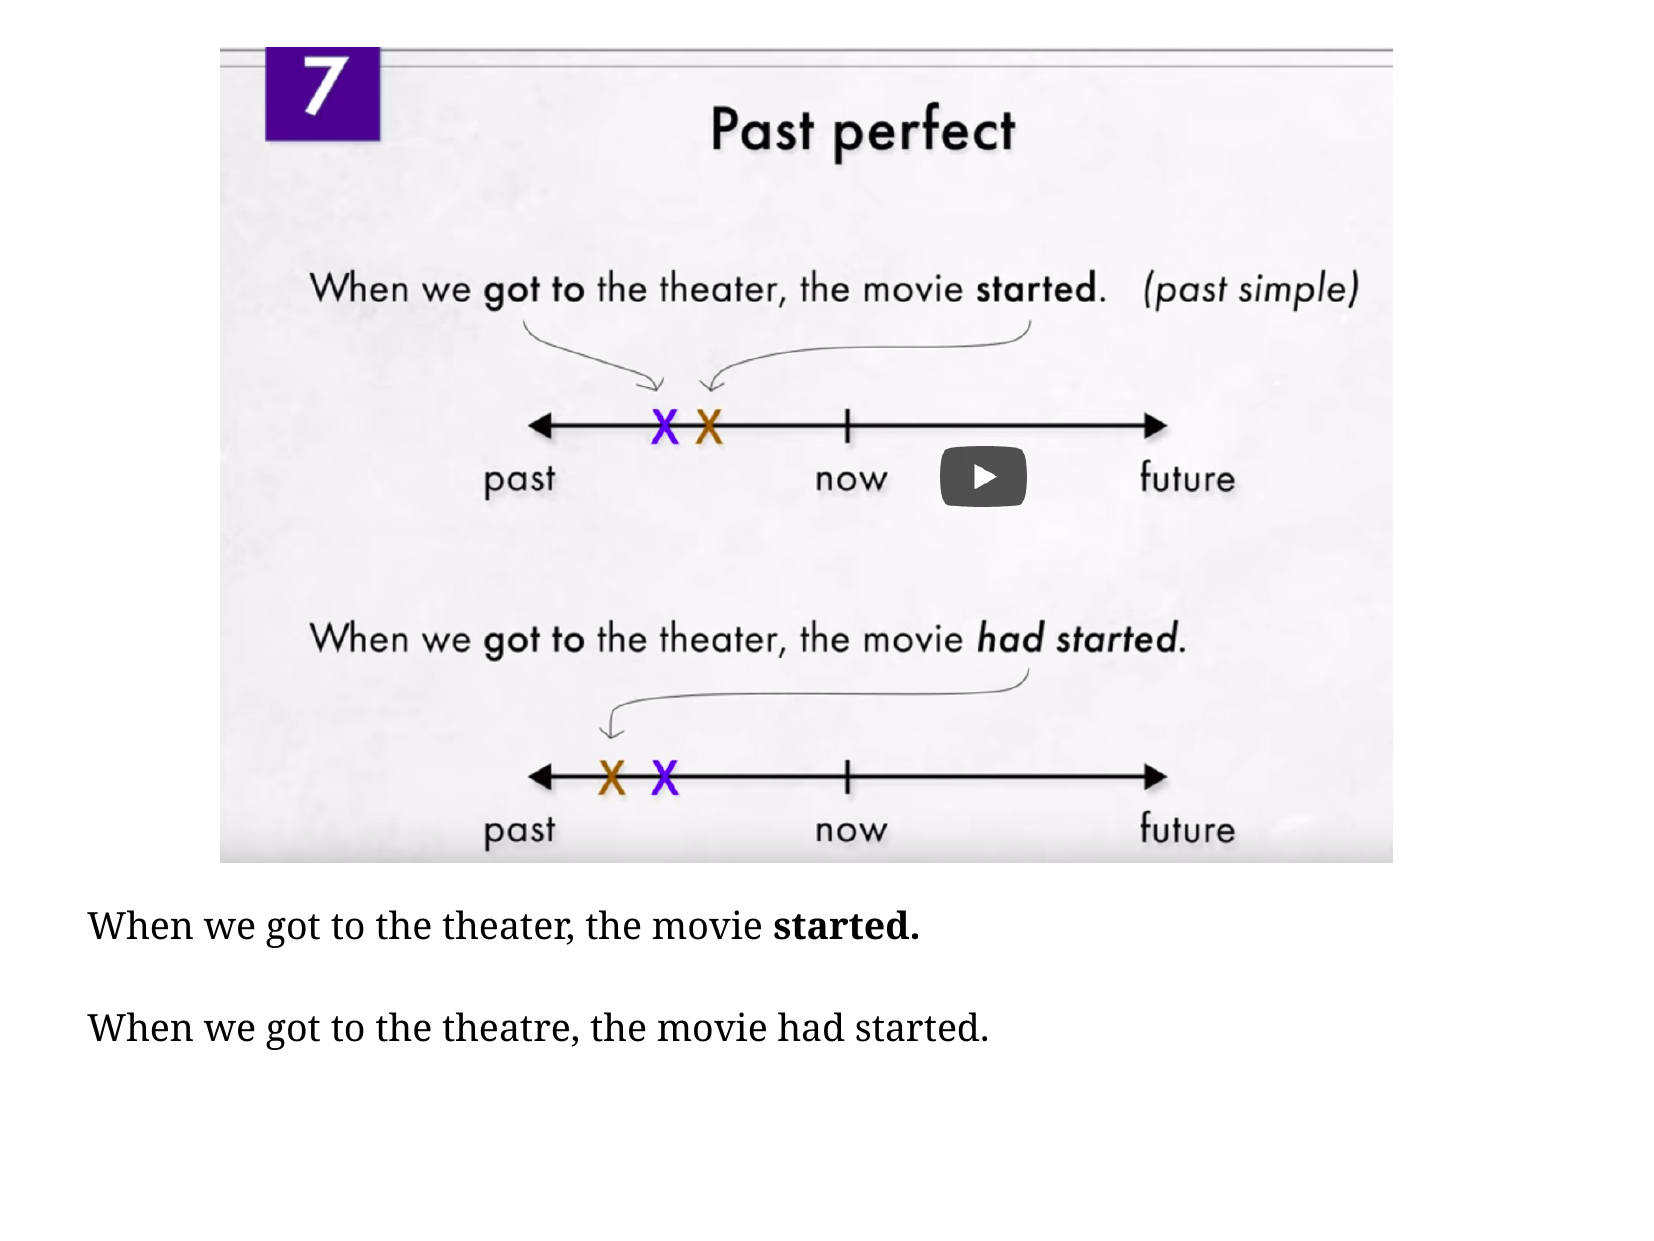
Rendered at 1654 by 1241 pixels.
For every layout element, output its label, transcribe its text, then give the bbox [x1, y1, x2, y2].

text_box When we got to the theater, the movie started. When we got to the theatre, the movie had started. [72, 892, 1483, 1039]
picture [220, 47, 1393, 863]
